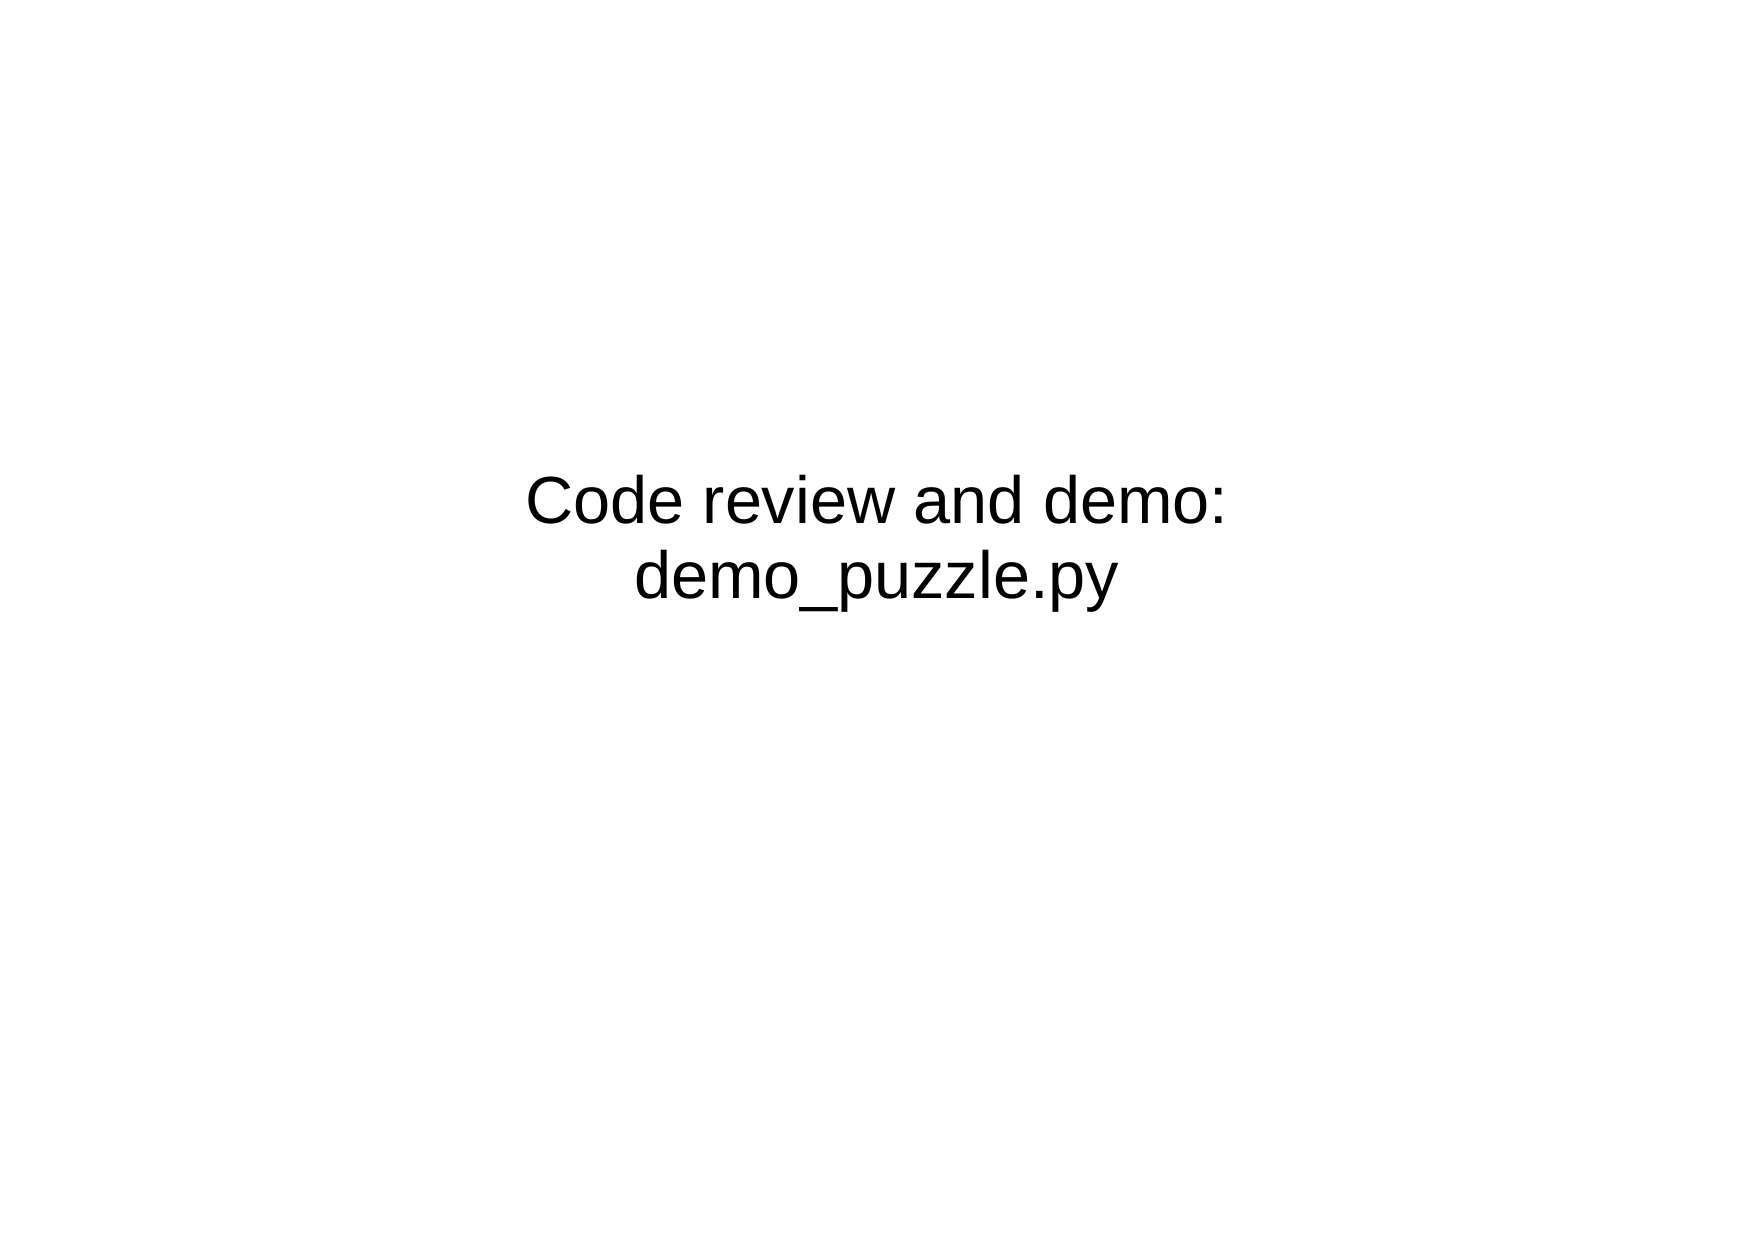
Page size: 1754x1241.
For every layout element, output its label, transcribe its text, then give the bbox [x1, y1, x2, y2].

subtitle Code review and demo: demo_puzzle.py [140, 103, 1614, 973]
